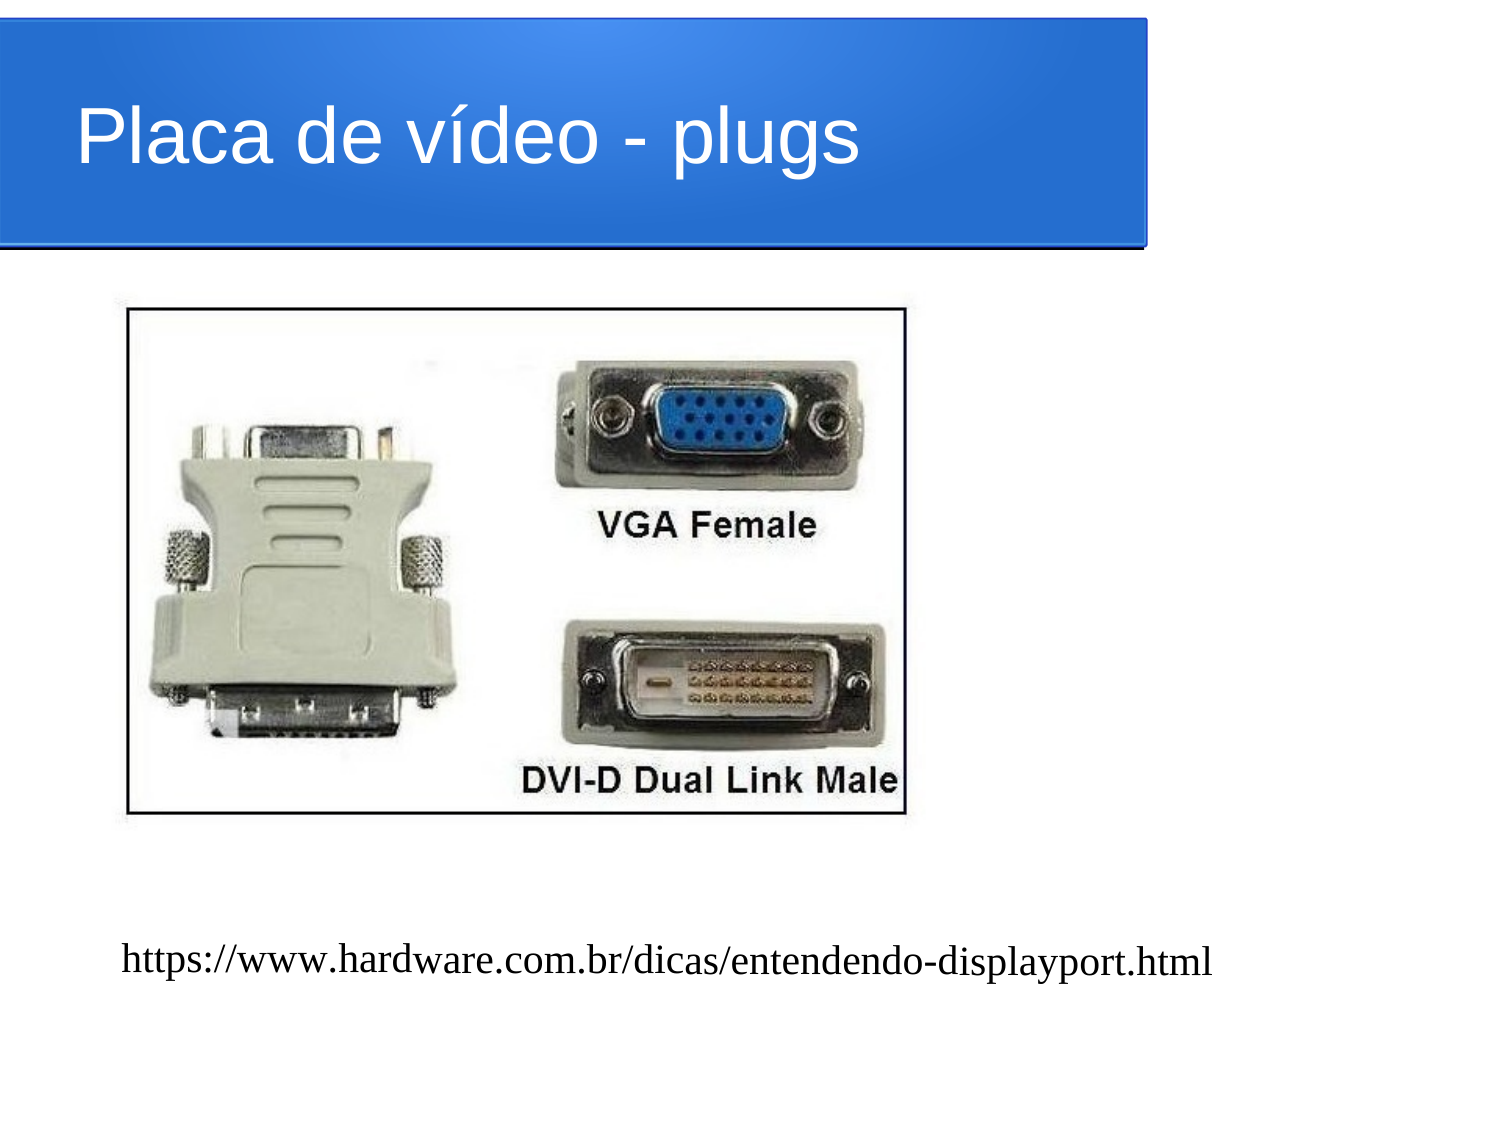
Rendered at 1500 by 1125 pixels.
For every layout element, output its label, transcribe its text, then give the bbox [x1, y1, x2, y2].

picture [75, 267, 957, 851]
title Placa de vídeo - plugs [75, 42, 1120, 229]
text_box https://www.hardware.com.br/dicas/entendendo-displayport.html [105, 922, 1477, 1125]
